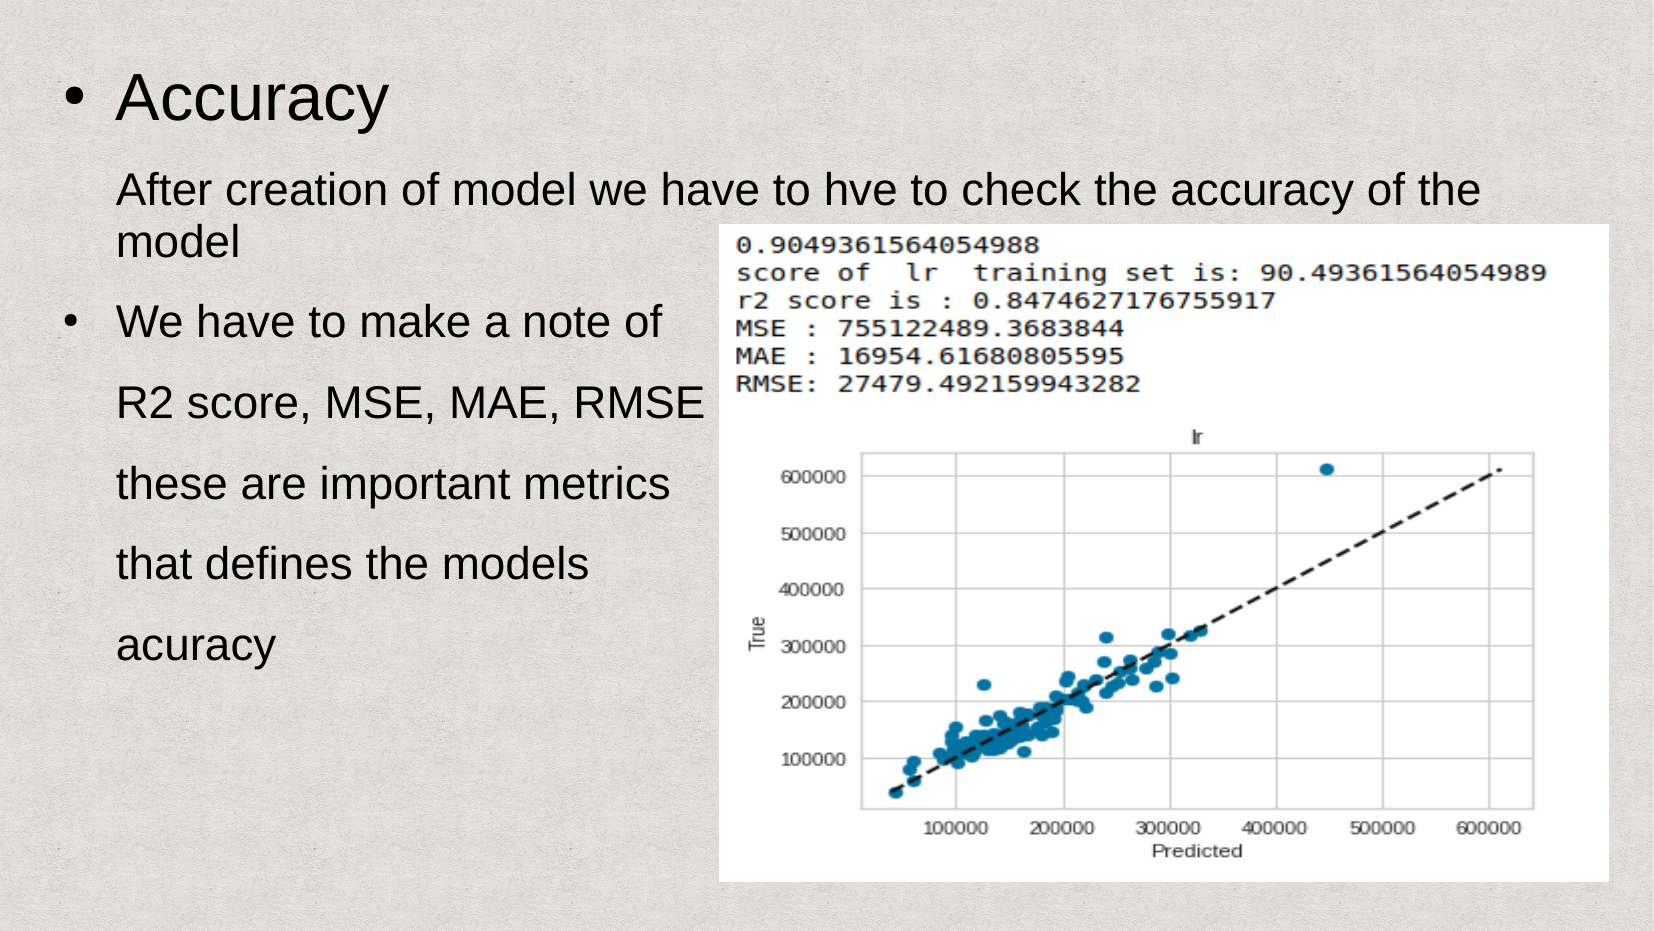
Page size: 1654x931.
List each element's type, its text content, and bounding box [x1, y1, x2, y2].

list Accuracy After creation of model we have to hve to check the accuracy of the model We have to make a note of R2 score, MSE, MAE, RMSE these are important metrics that defines the models acuracy [45, 60, 1609, 901]
picture [0, 0, 1654, 931]
